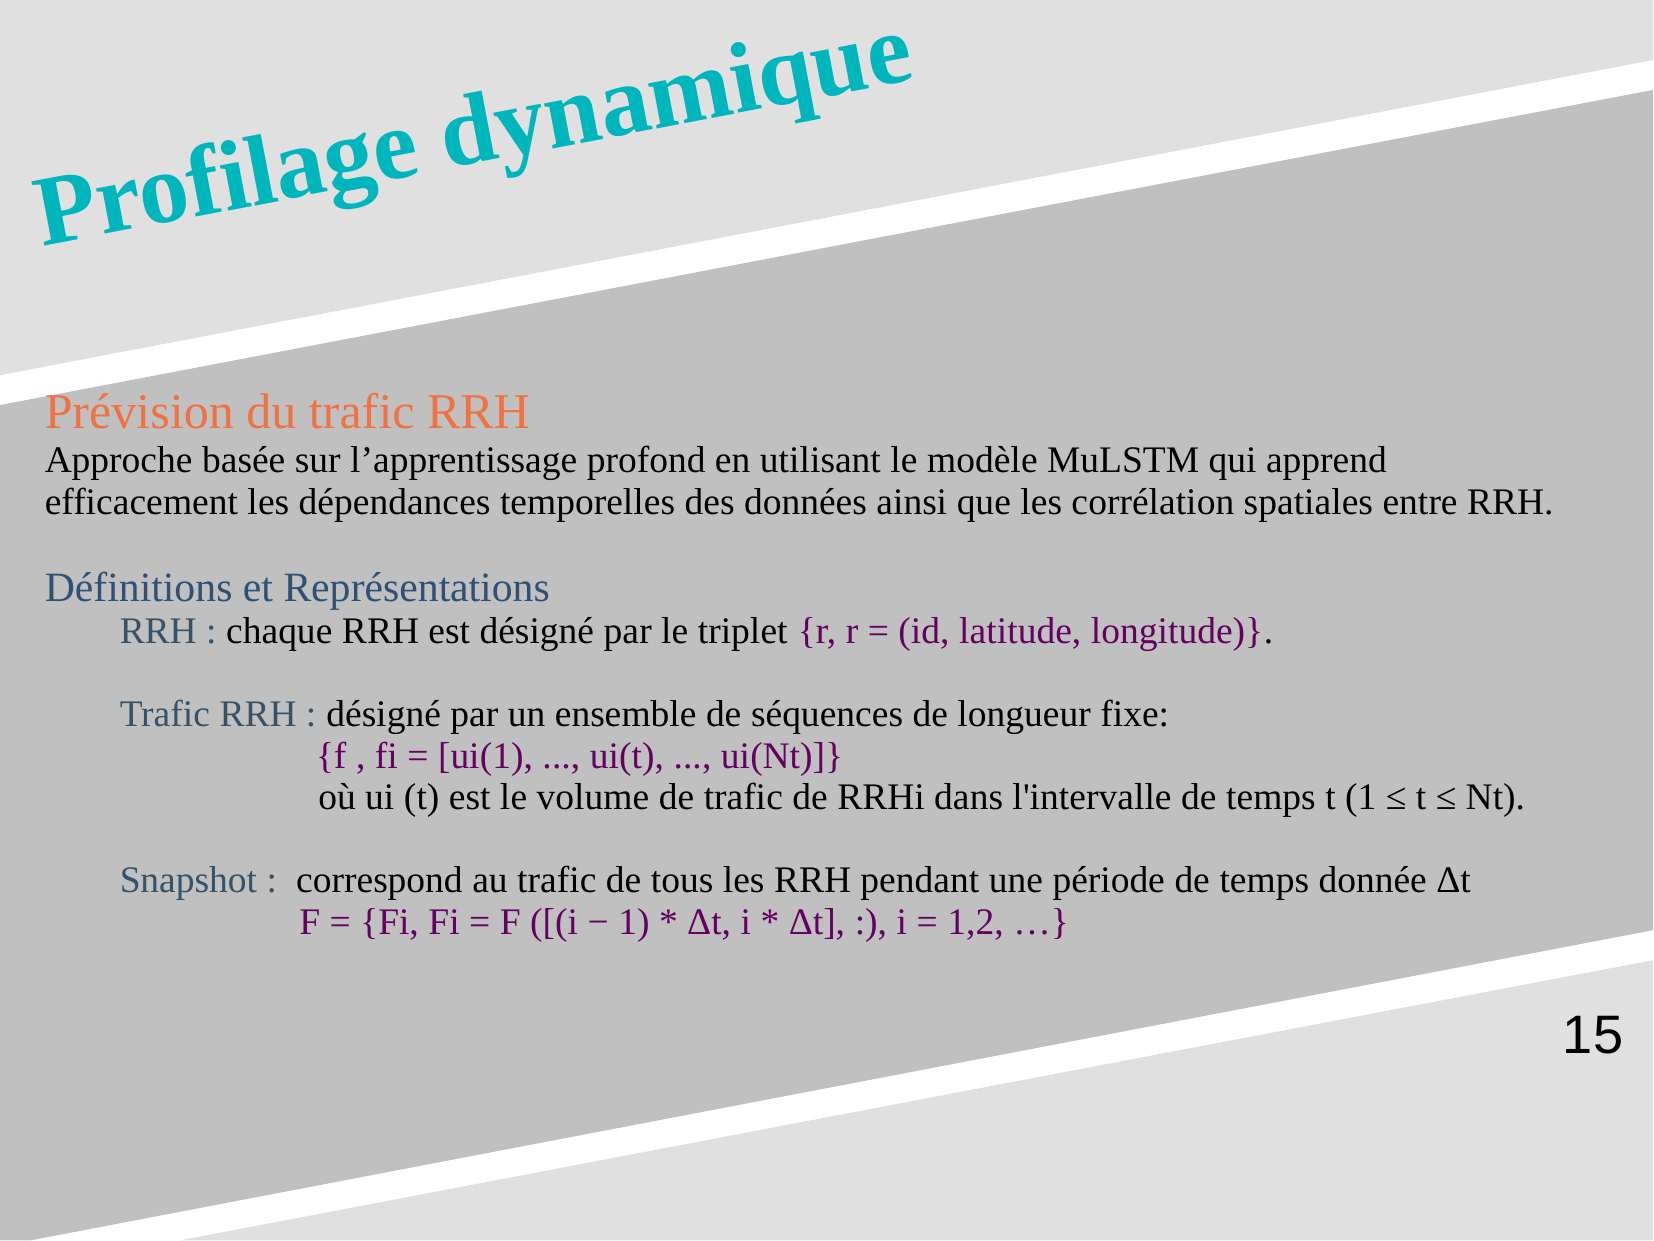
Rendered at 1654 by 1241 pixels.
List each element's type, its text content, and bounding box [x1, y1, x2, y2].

title Profilage dynamique [16, 0, 1518, 315]
text_box Prévision du trafic RRH Approche basée sur l’apprentissage profond en utilisant le modèle MuLSTM qui apprend efficacement les dépendances temporelles des données ainsi que les corrélation spatiales entre RRH. Définitions et Représentations RRH : chaque RRH est désigné par le triplet {r, r = (id, latitude, longitude)}. Trafic RRH : désigné par un ensemble de séquences de longueur fixe: {f , fi = [ui(1), ..., ui(t), ..., ui(Nt)]} où ui (t) est le volume de trafic de RRHi dans l'intervalle de temps t (1 ≤ t ≤ Nt). Snapshot : correspond au trafic de tous les RRH pendant une période de temps donnée Δt F = {Fi, Fi = F ([(i − 1) * Δt, i * Δt], :), i = 1,2, …} [30, 376, 1590, 1226]
